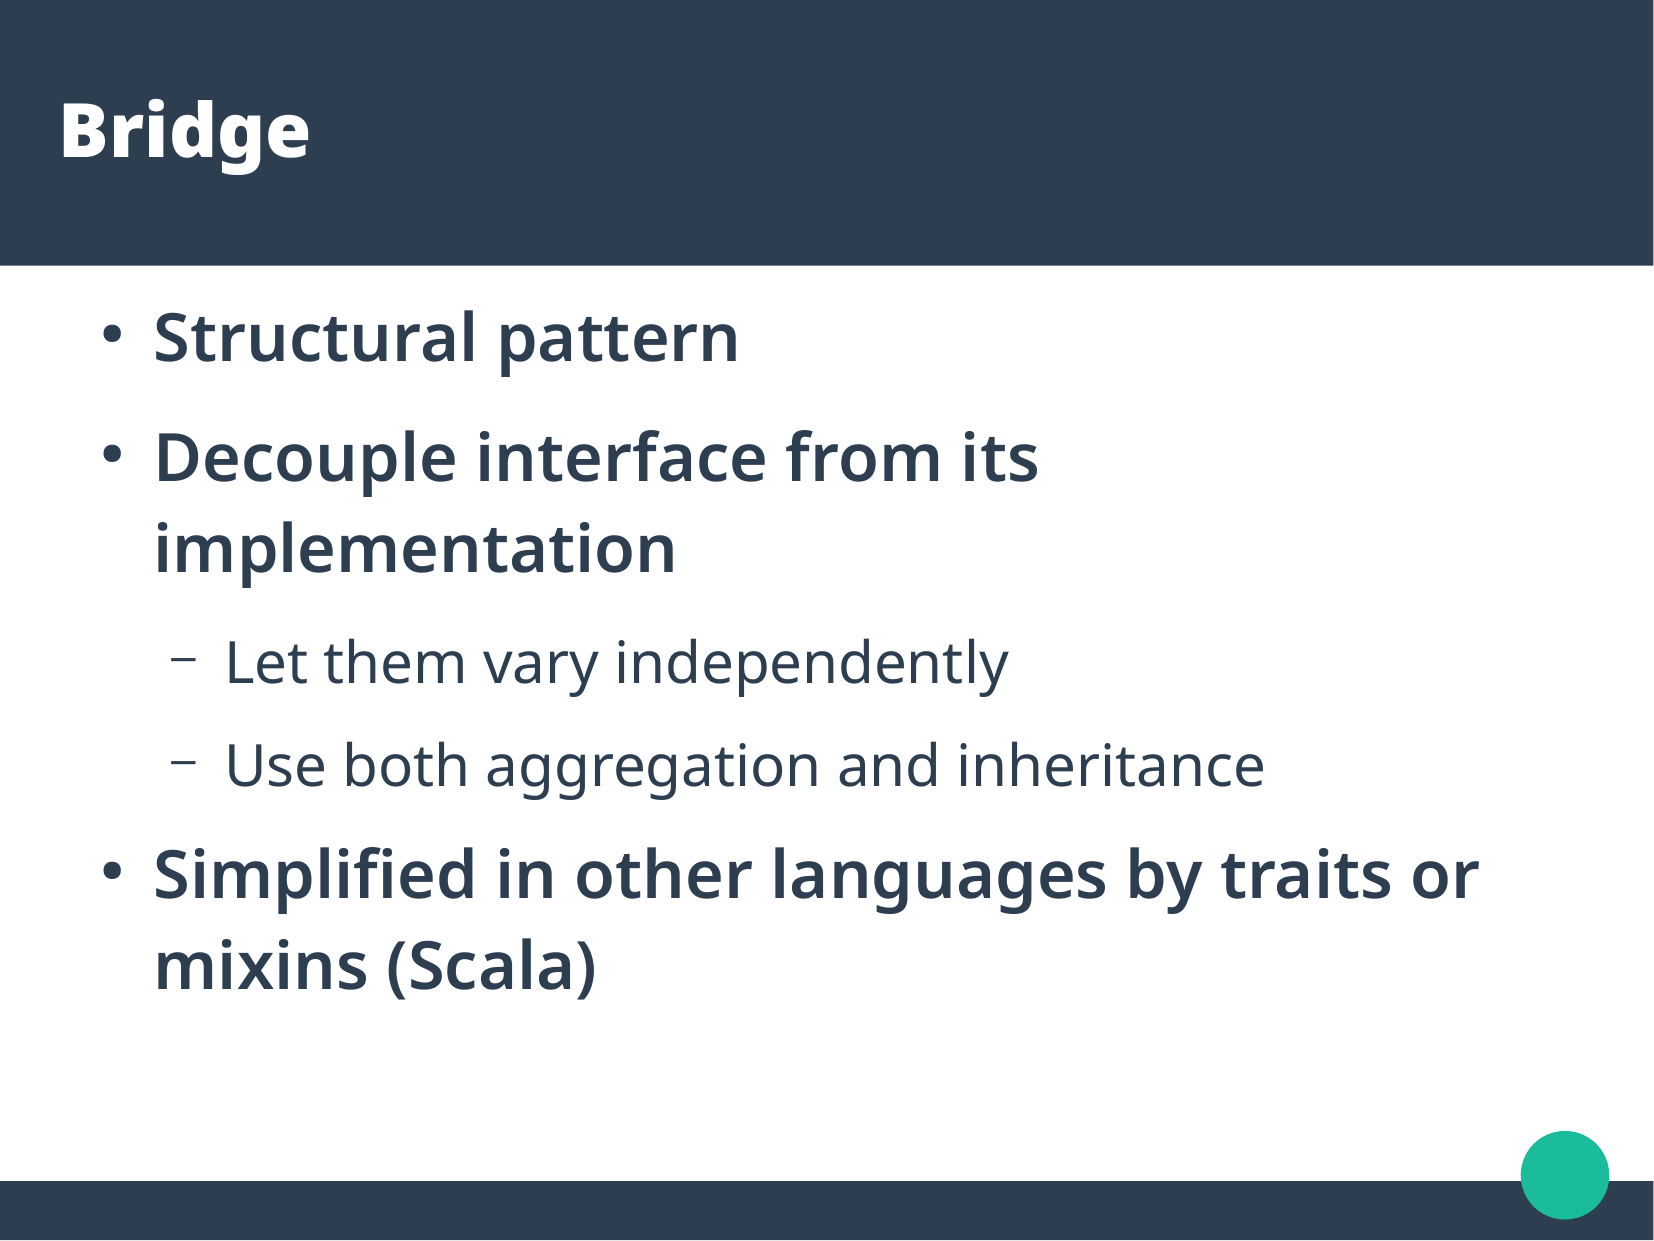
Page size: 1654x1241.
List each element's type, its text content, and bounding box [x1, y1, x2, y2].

list Structural pattern Decouple interface from its implementation Let them vary independently Use both aggregation and inheritance Simplified in other languages by traits or mixins (Scala) [82, 290, 1571, 1010]
title Bridge [59, 49, 1595, 207]
